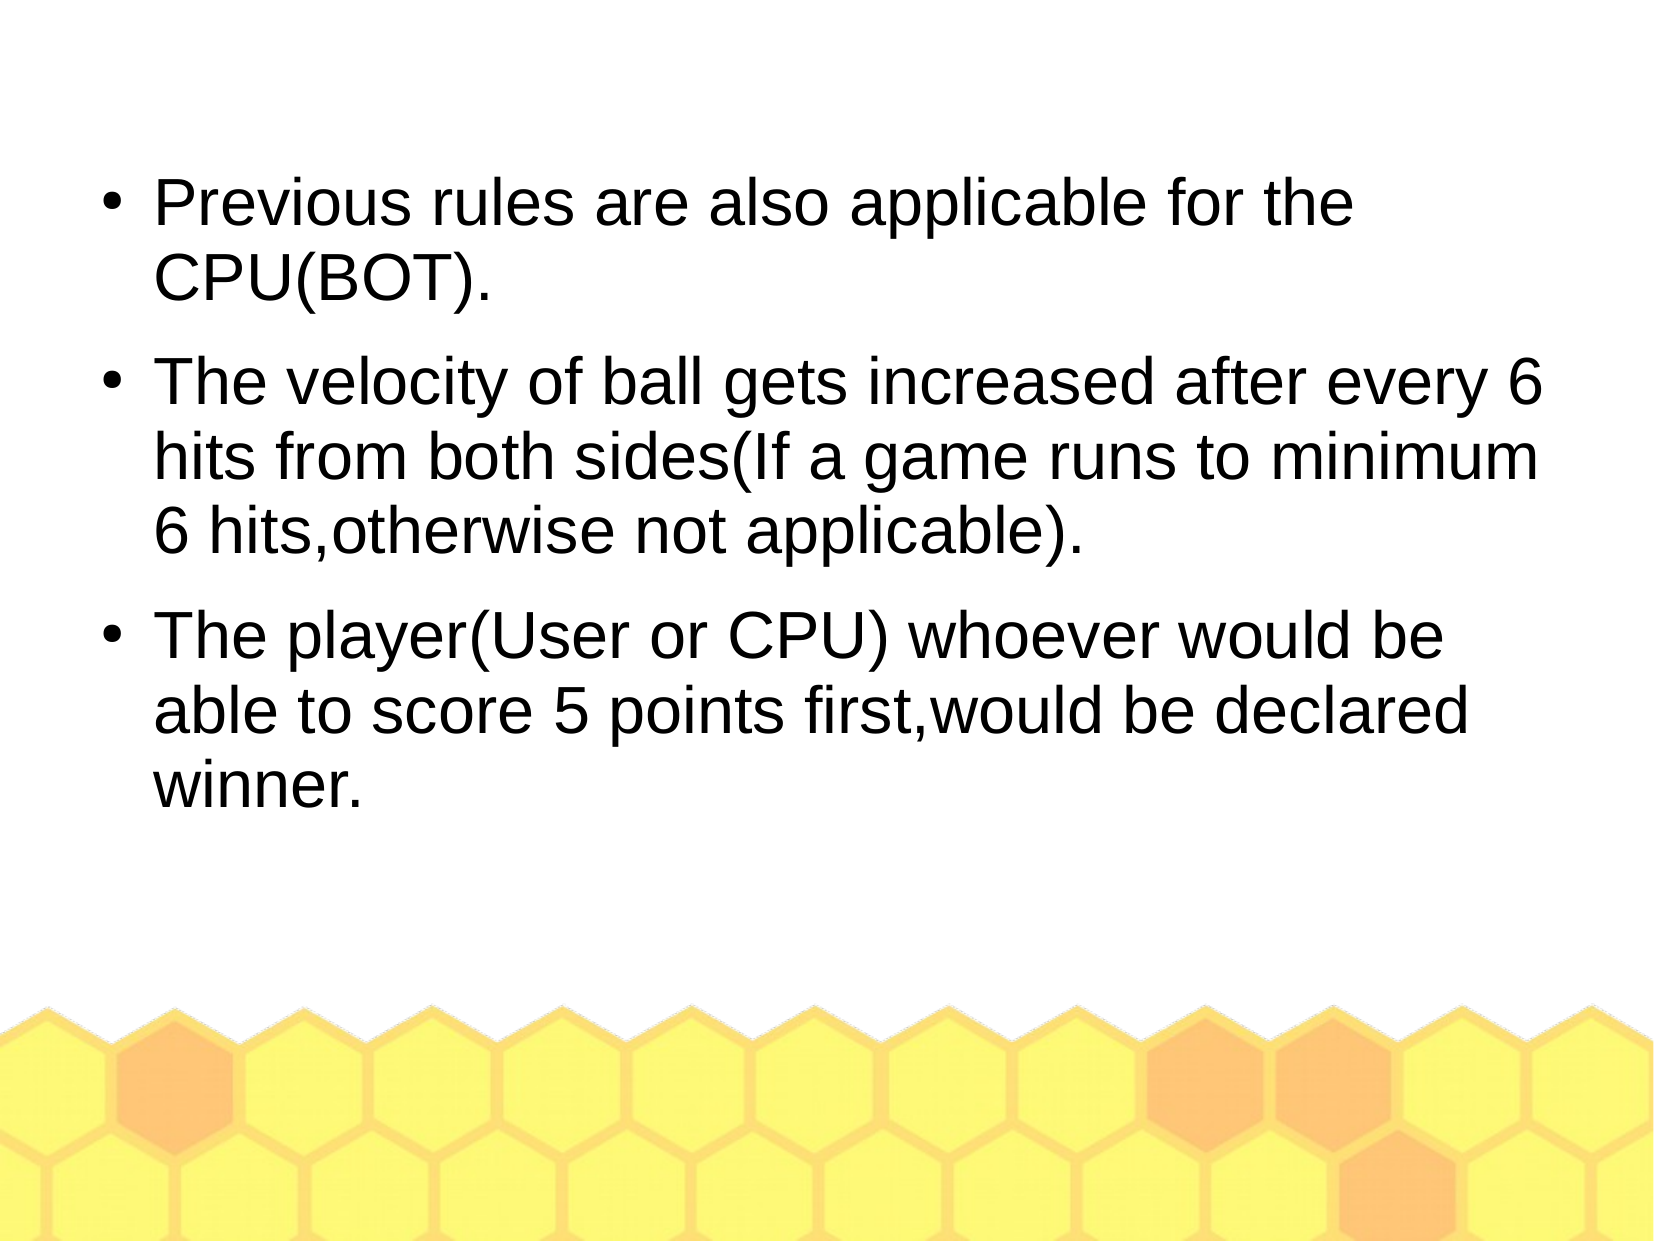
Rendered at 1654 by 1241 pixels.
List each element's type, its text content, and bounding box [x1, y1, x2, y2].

picture [0, 1001, 1654, 1241]
list Previous rules are also applicable for the CPU(BOT). The velocity of ball gets increased after every 6 hits from both sides(If a game runs to minimum 6 hits,otherwise not applicable). The player(User or CPU) whoever would be able to score 5 points first,would be declared winner. [82, 165, 1571, 1010]
